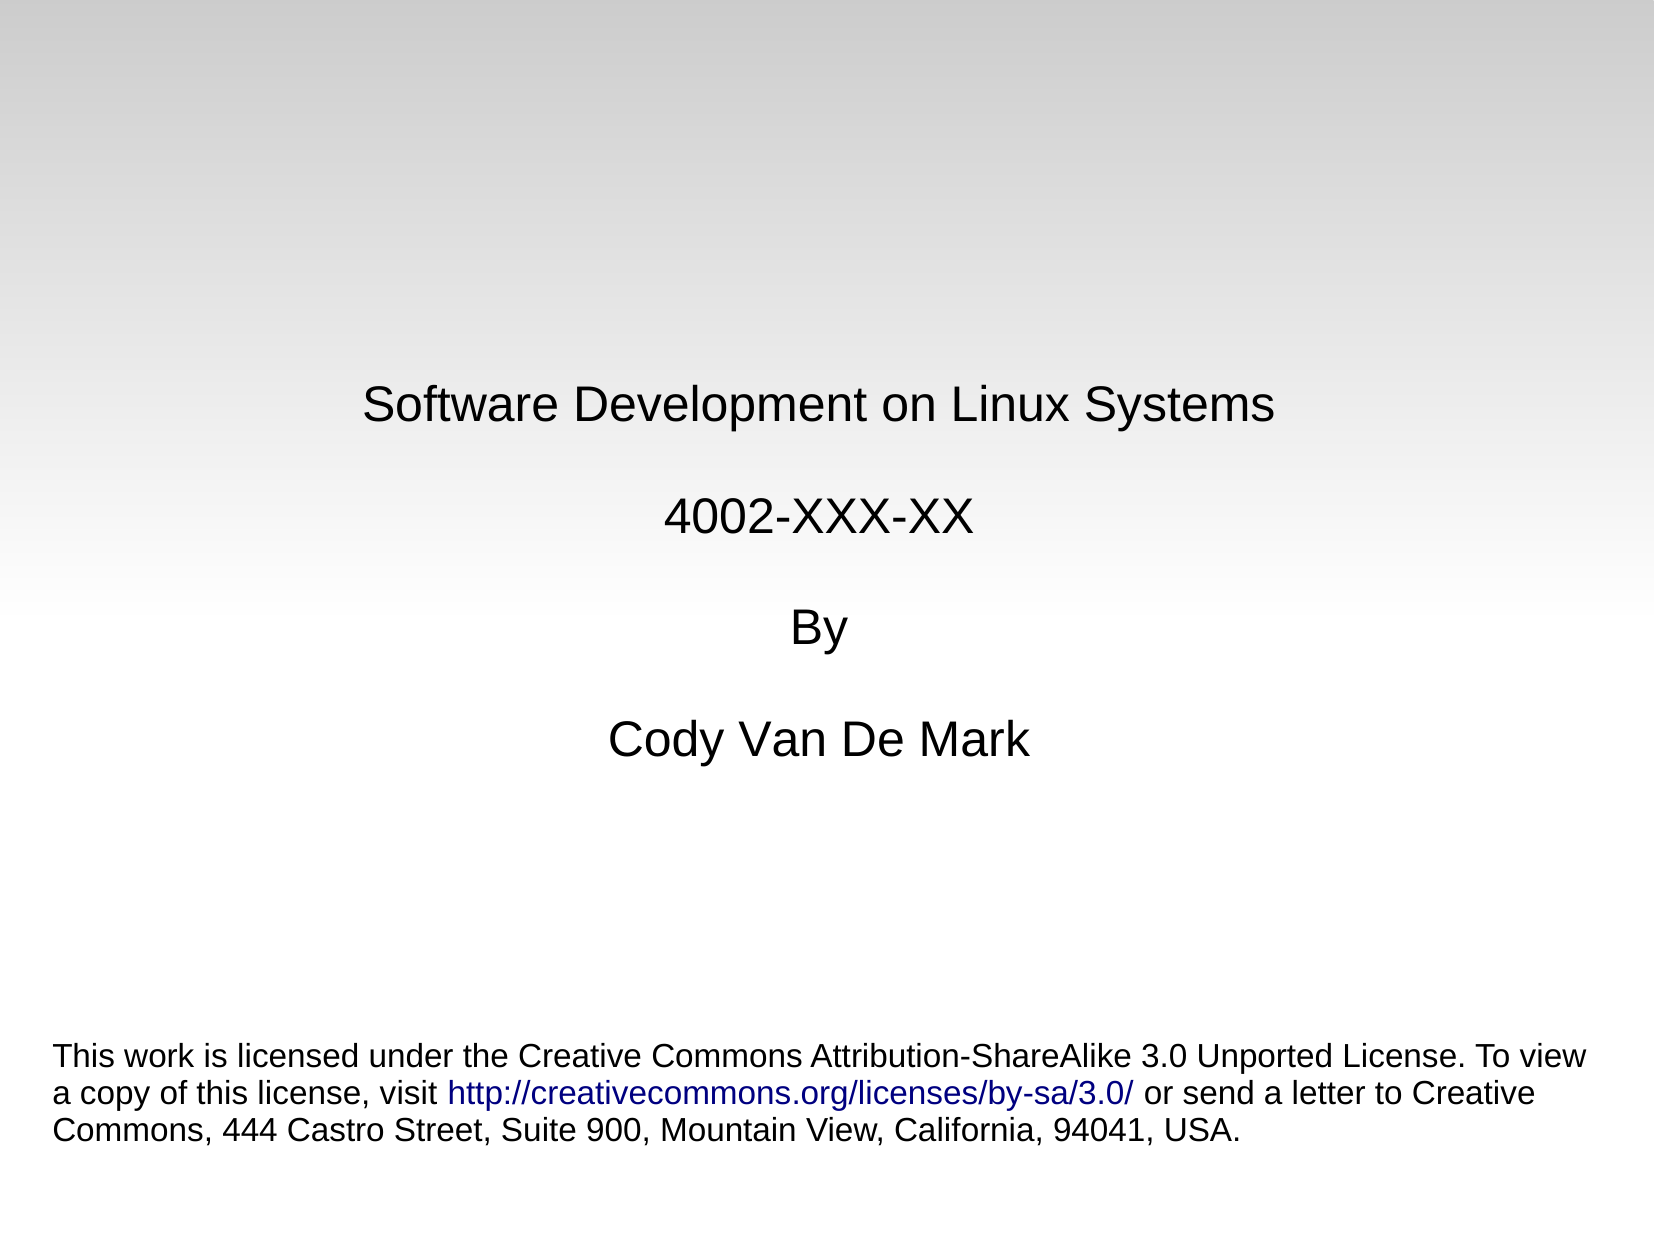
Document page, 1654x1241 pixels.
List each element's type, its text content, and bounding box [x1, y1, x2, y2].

subtitle Software Development on Linux Systems 4002-XXX-XX By Cody Van De Mark [74, 134, 1564, 954]
text_box This work is licensed under the Creative Commons Attribution-ShareAlike 3.0 Unported License. To view a copy of this license, visit http://creativecommons.org/licenses/by-sa/3.0/ or send a letter to Creative Commons, 444 Castro Street, Suite 900, Mountain View, California, 94041, USA. [37, 1030, 1613, 1181]
